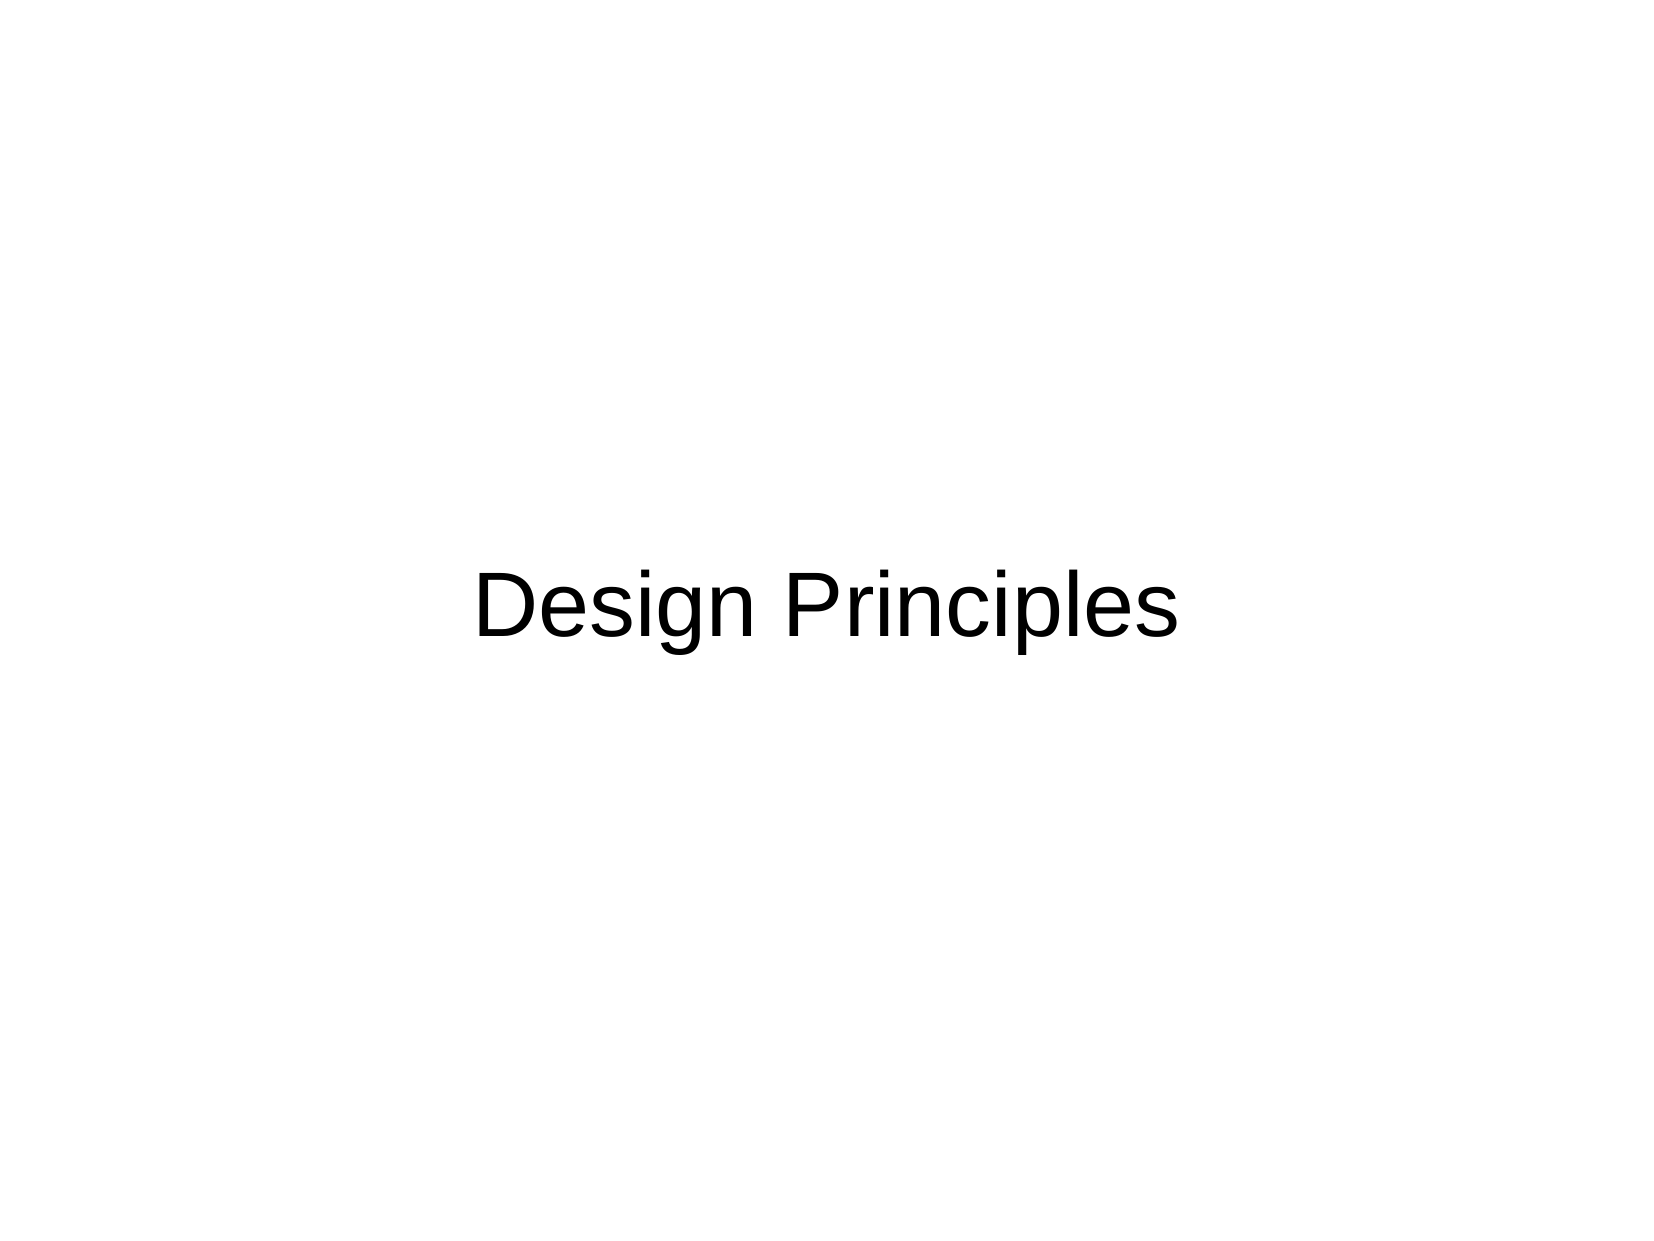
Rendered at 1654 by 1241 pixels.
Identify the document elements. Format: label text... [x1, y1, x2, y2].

title Design Principles [82, 501, 1571, 709]
